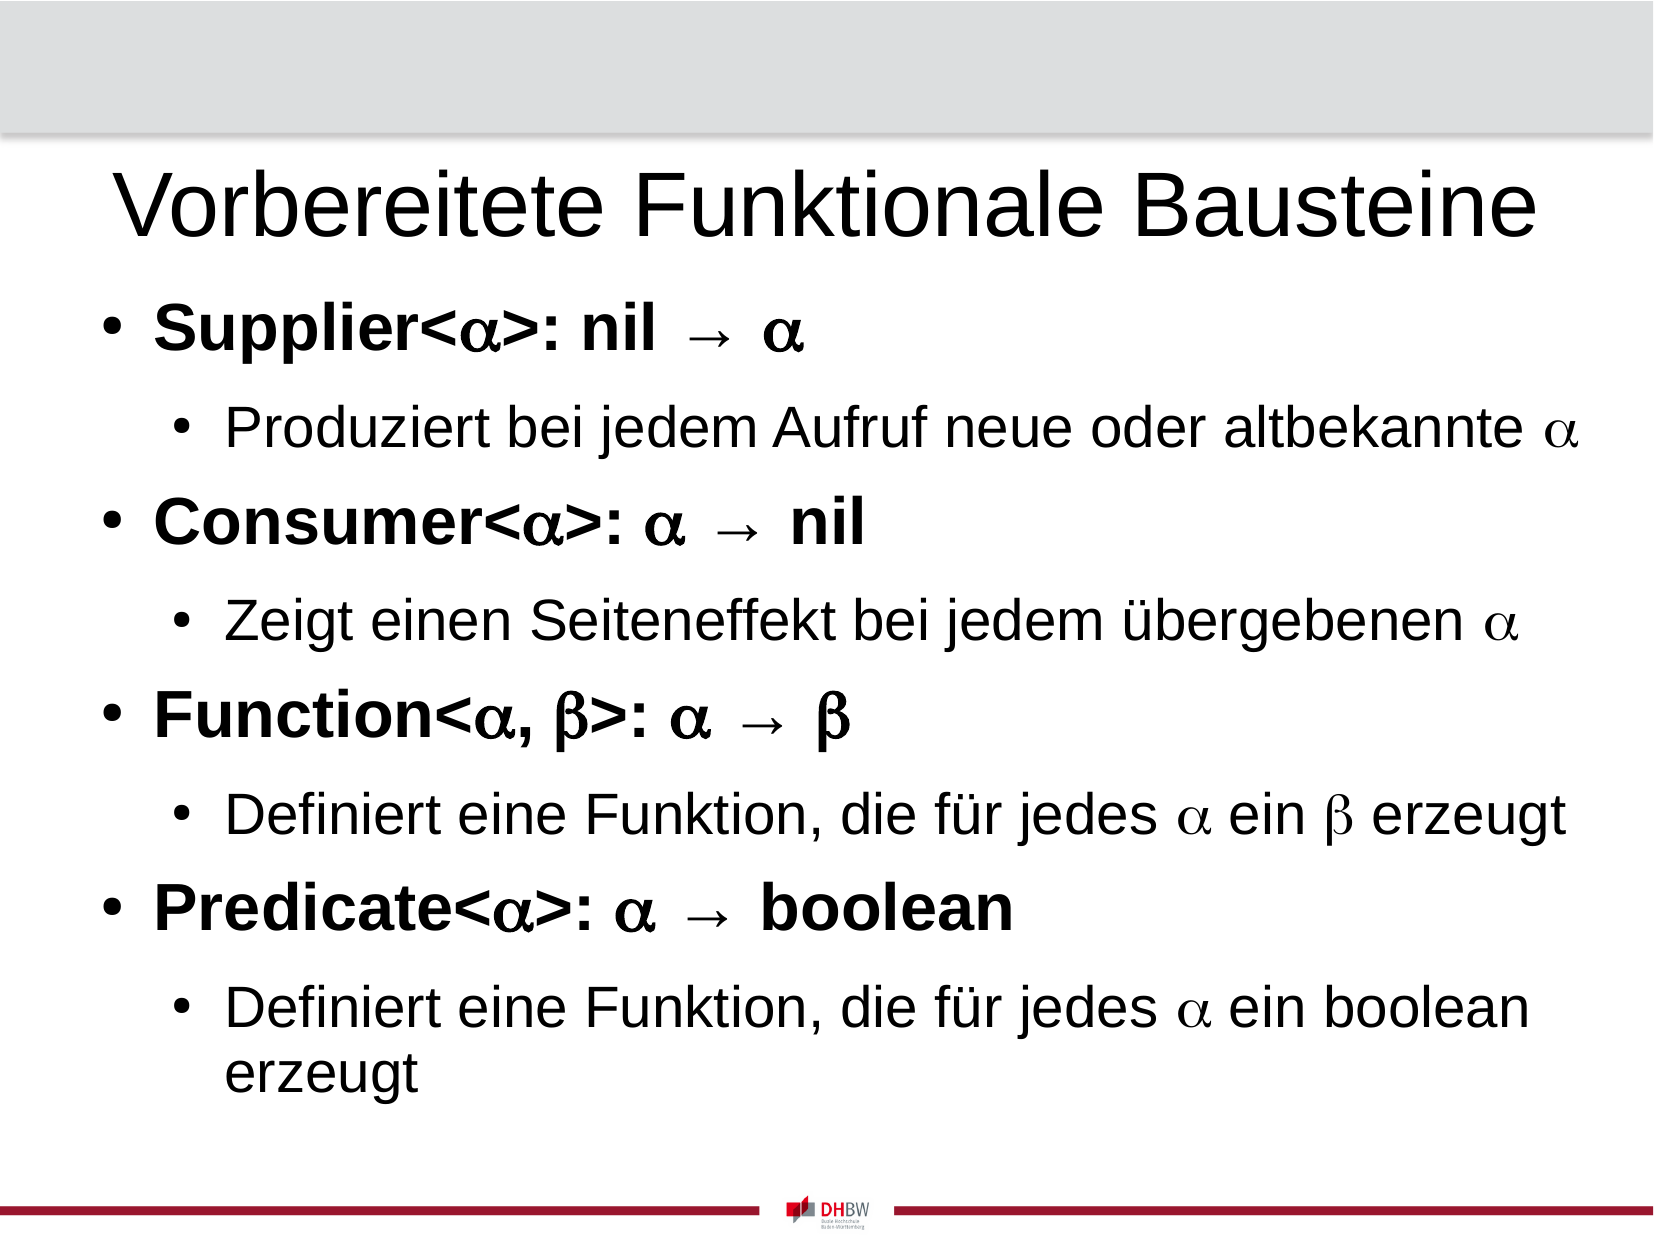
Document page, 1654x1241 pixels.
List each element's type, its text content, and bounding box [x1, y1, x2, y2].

picture [0, 1, 1654, 1237]
list Supplier<>: nil →  Produziert bei jedem Aufruf neue oder altbekannte  Consumer<>:  → nil Zeigt einen Seiteneffekt bei jedem übergebenen  Function<, >:  →  Definiert eine Funktion, die für jedes  ein  erzeugt Predicate<>:  → boolean Definiert eine Funktion, die für jedes  ein boolean erzeugt [82, 290, 1595, 1157]
title Vorbereitete Funktionale Bausteine [82, 147, 1571, 257]
